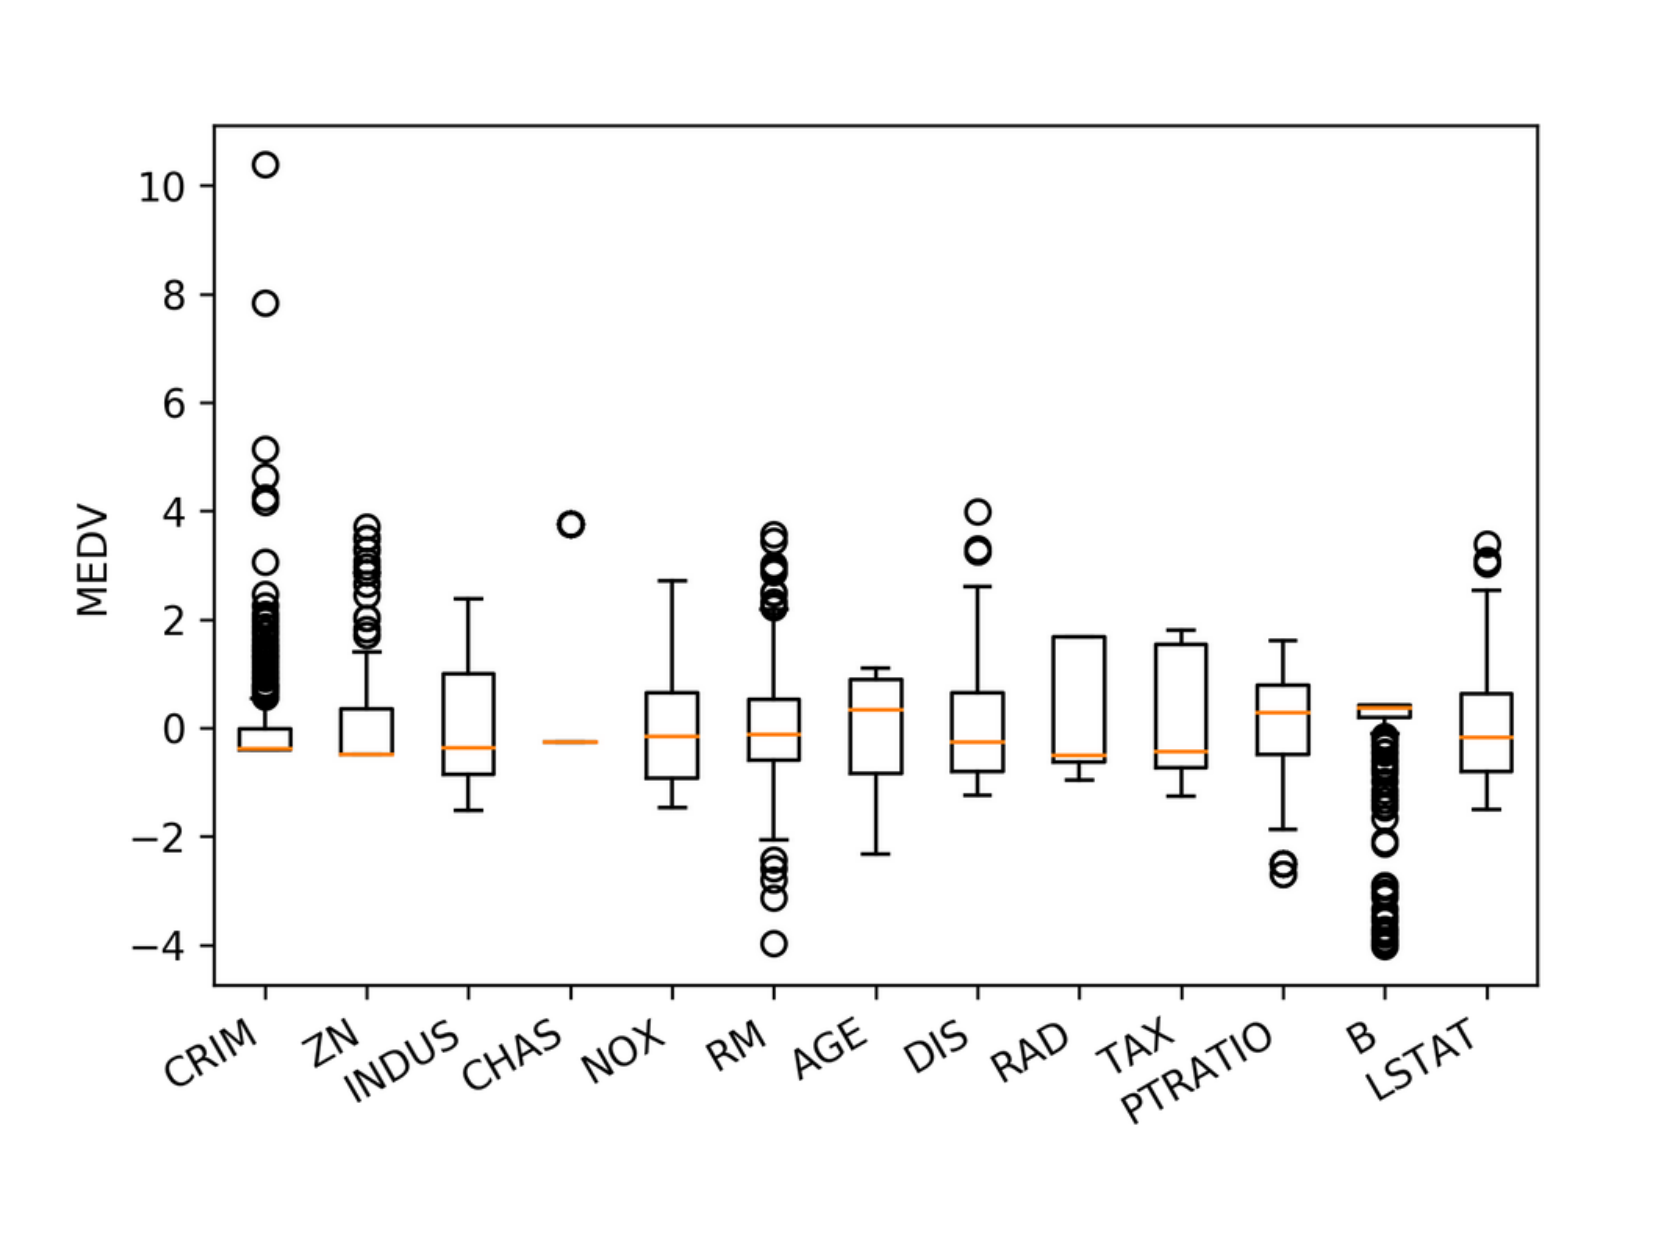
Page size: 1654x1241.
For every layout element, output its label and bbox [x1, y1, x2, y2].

picture [74, 85, 1561, 1153]
